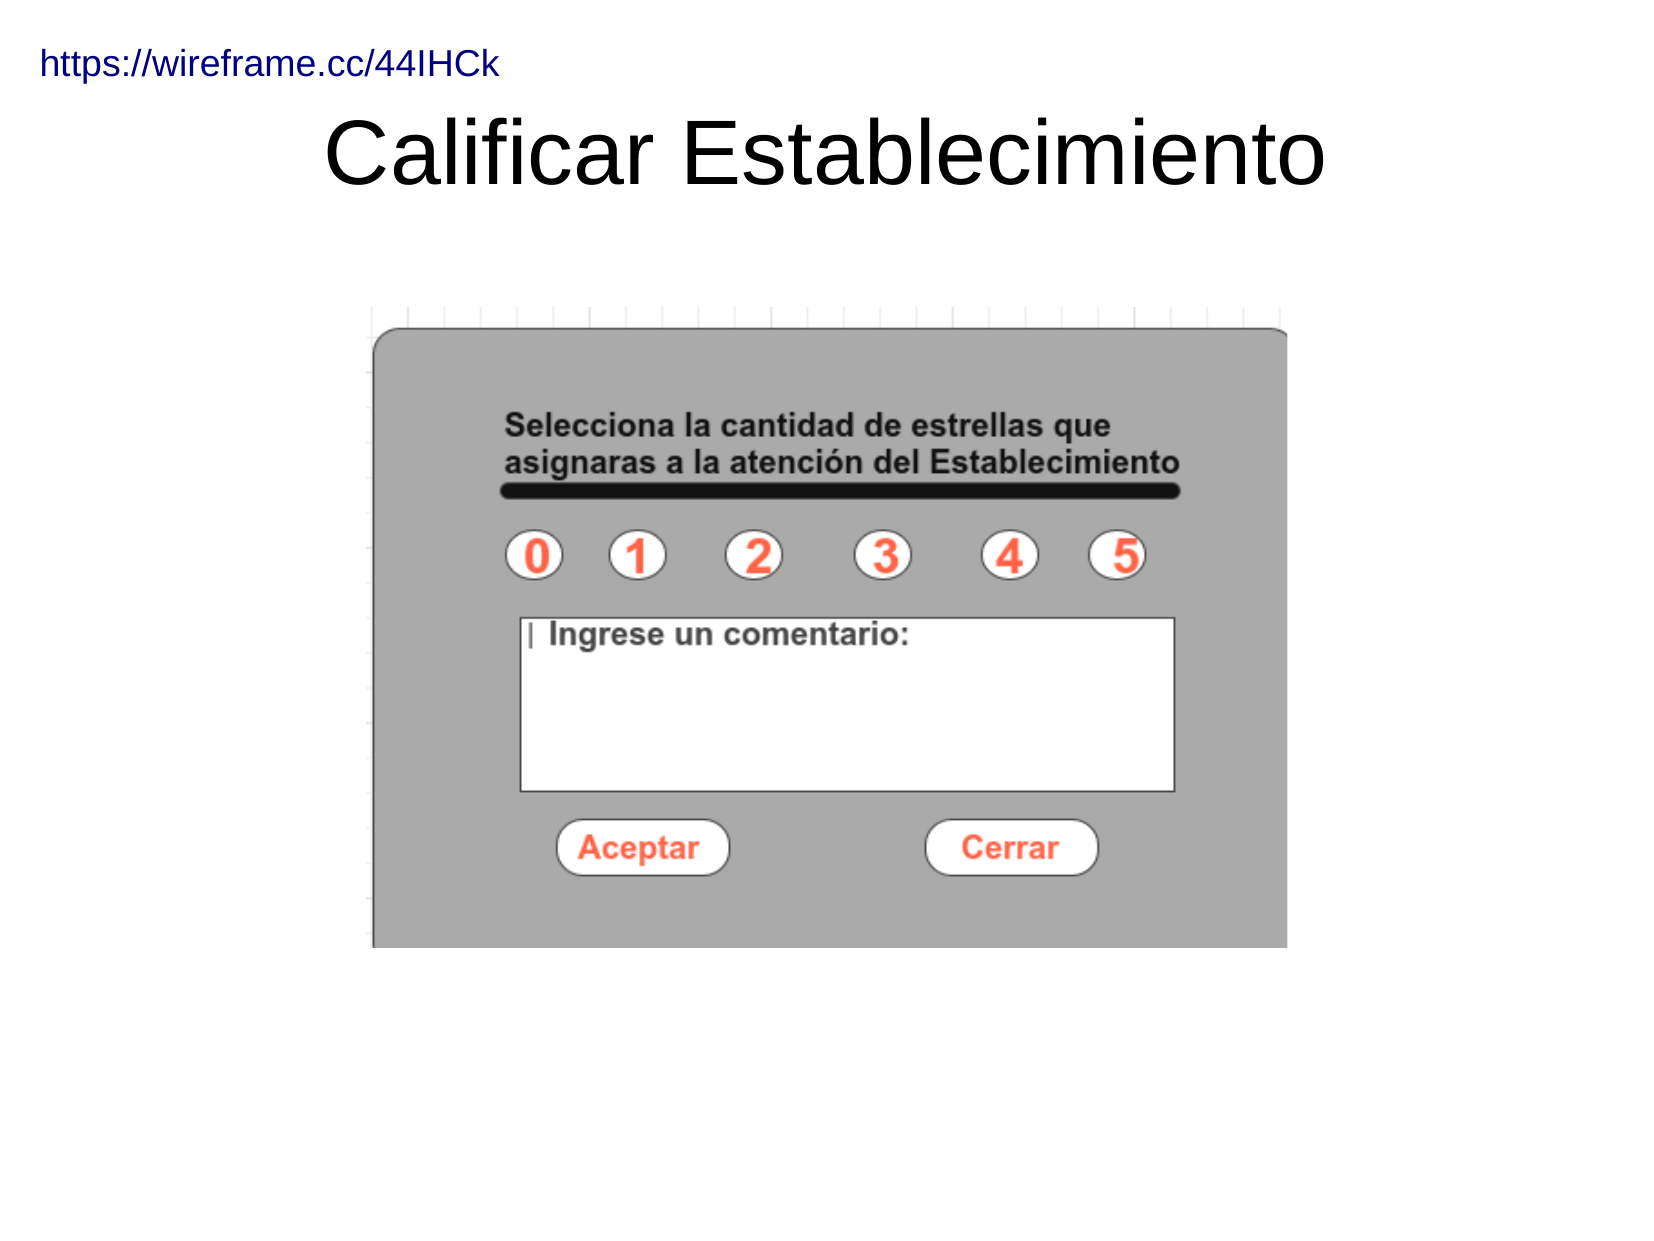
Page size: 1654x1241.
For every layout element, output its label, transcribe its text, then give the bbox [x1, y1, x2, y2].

text_box https://wireframe.cc/44IHCk [24, 35, 603, 106]
picture [366, 307, 1288, 948]
title Calificar Establecimiento [82, 49, 1571, 257]
